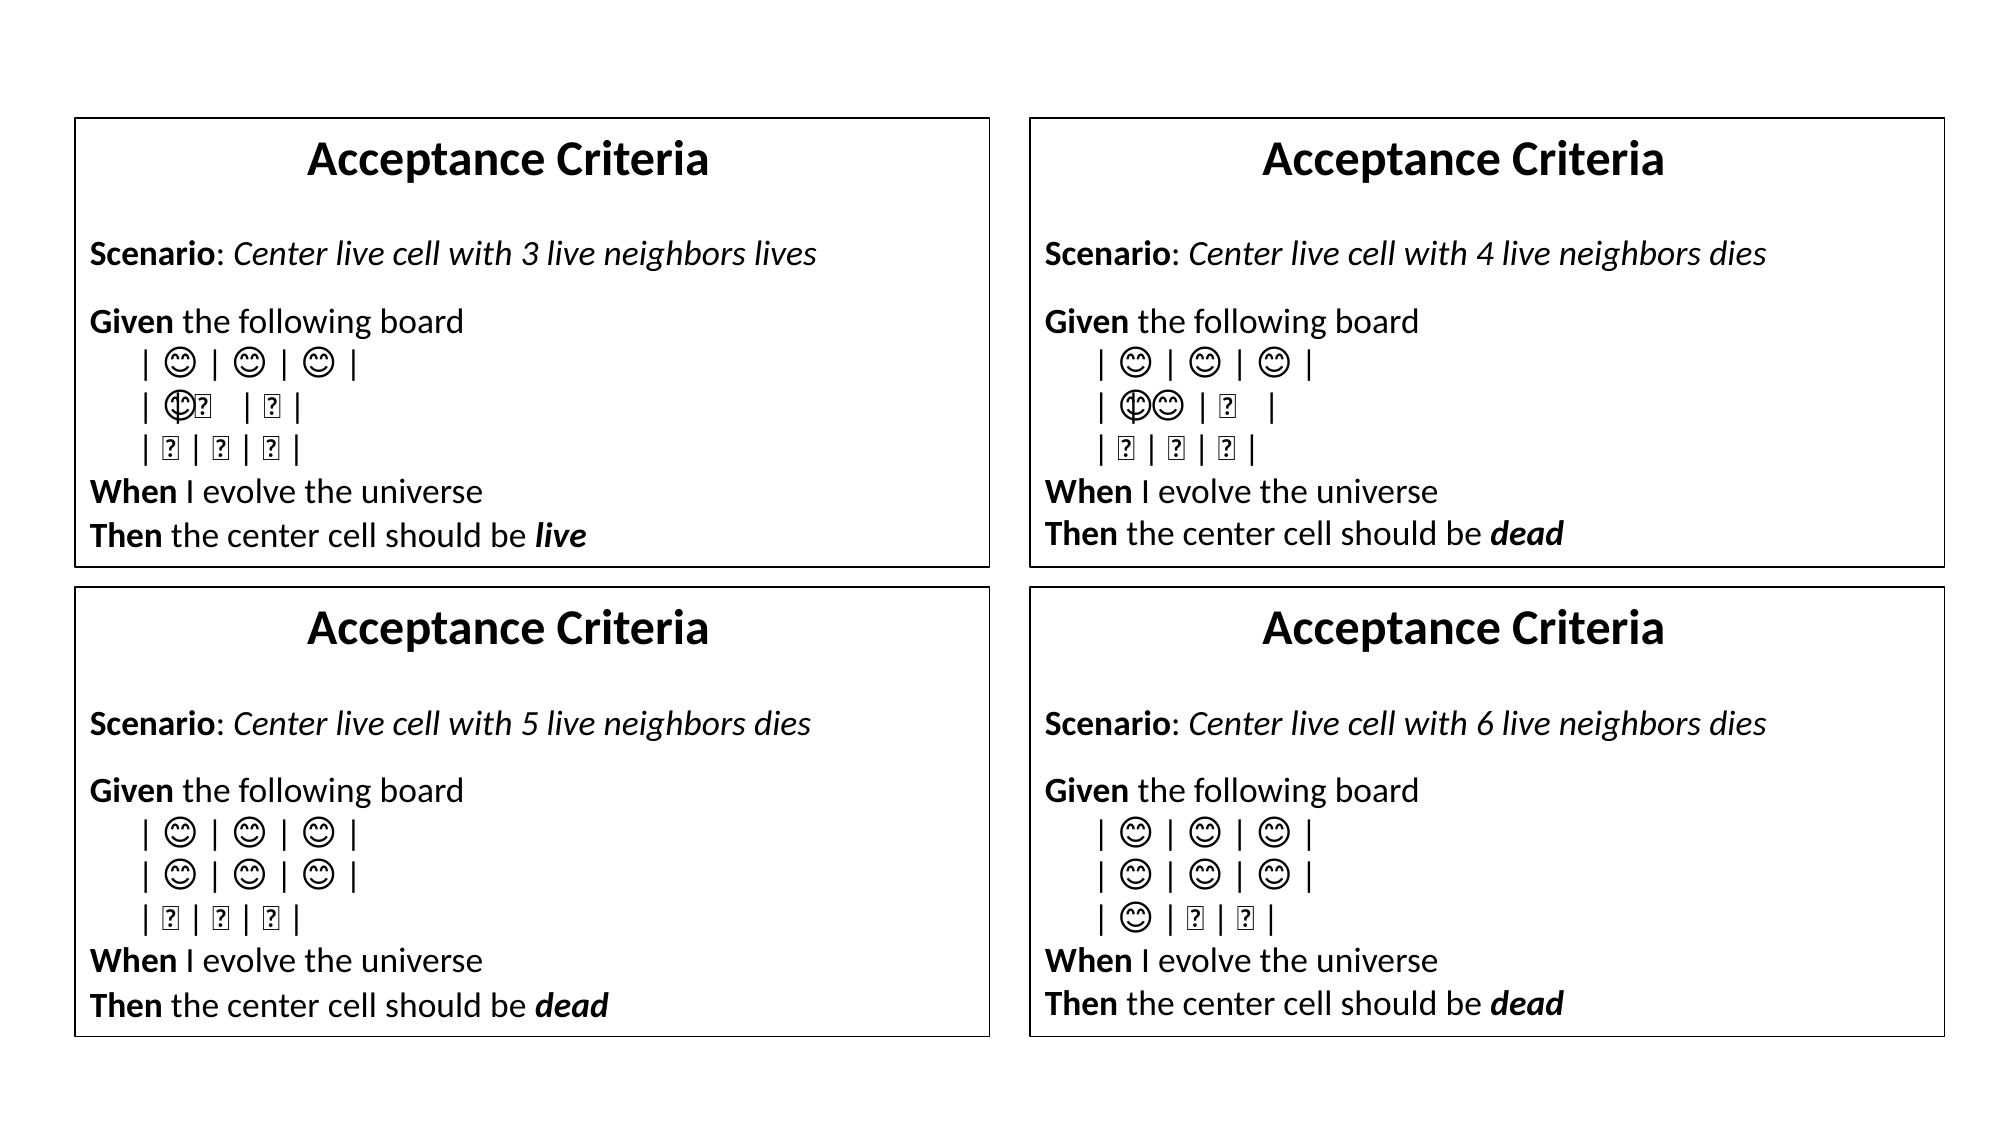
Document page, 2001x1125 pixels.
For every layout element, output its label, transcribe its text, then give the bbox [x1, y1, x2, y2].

text_box Acceptance Criteria Scenario: Center live cell with 3 live neighbors lives Given the following board | 😊 | 😊 | 😊 | | 💀 | 😊 | 💀 | | 💀 | 💀 | 💀 | When I evolve the universe Then the center cell should be live [74, 117, 990, 568]
text_box Acceptance Criteria Scenario: Center live cell with 5 live neighbors dies Given the following board | 😊 | 😊 | 😊 | | 😊 | 😊 | 😊 | | 💀 | 💀 | 💀 | When I evolve the universe Then the center cell should be dead [74, 587, 990, 1037]
text_box Acceptance Criteria Scenario: Center live cell with 6 live neighbors dies Given the following board | 😊 | 😊 | 😊 | | 😊 | 😊 | 😊 | | 😊 | 💀 | 💀 | When I evolve the universe Then the center cell should be dead [1030, 587, 1945, 1037]
text_box Acceptance Criteria Scenario: Center live cell with 4 live neighbors dies Given the following board | 😊 | 😊 | 😊 | | 💀 | 😊 | 😊 | | 💀 | 💀 | 💀 | When I evolve the universe Then the center cell should be dead [1030, 117, 1945, 568]
